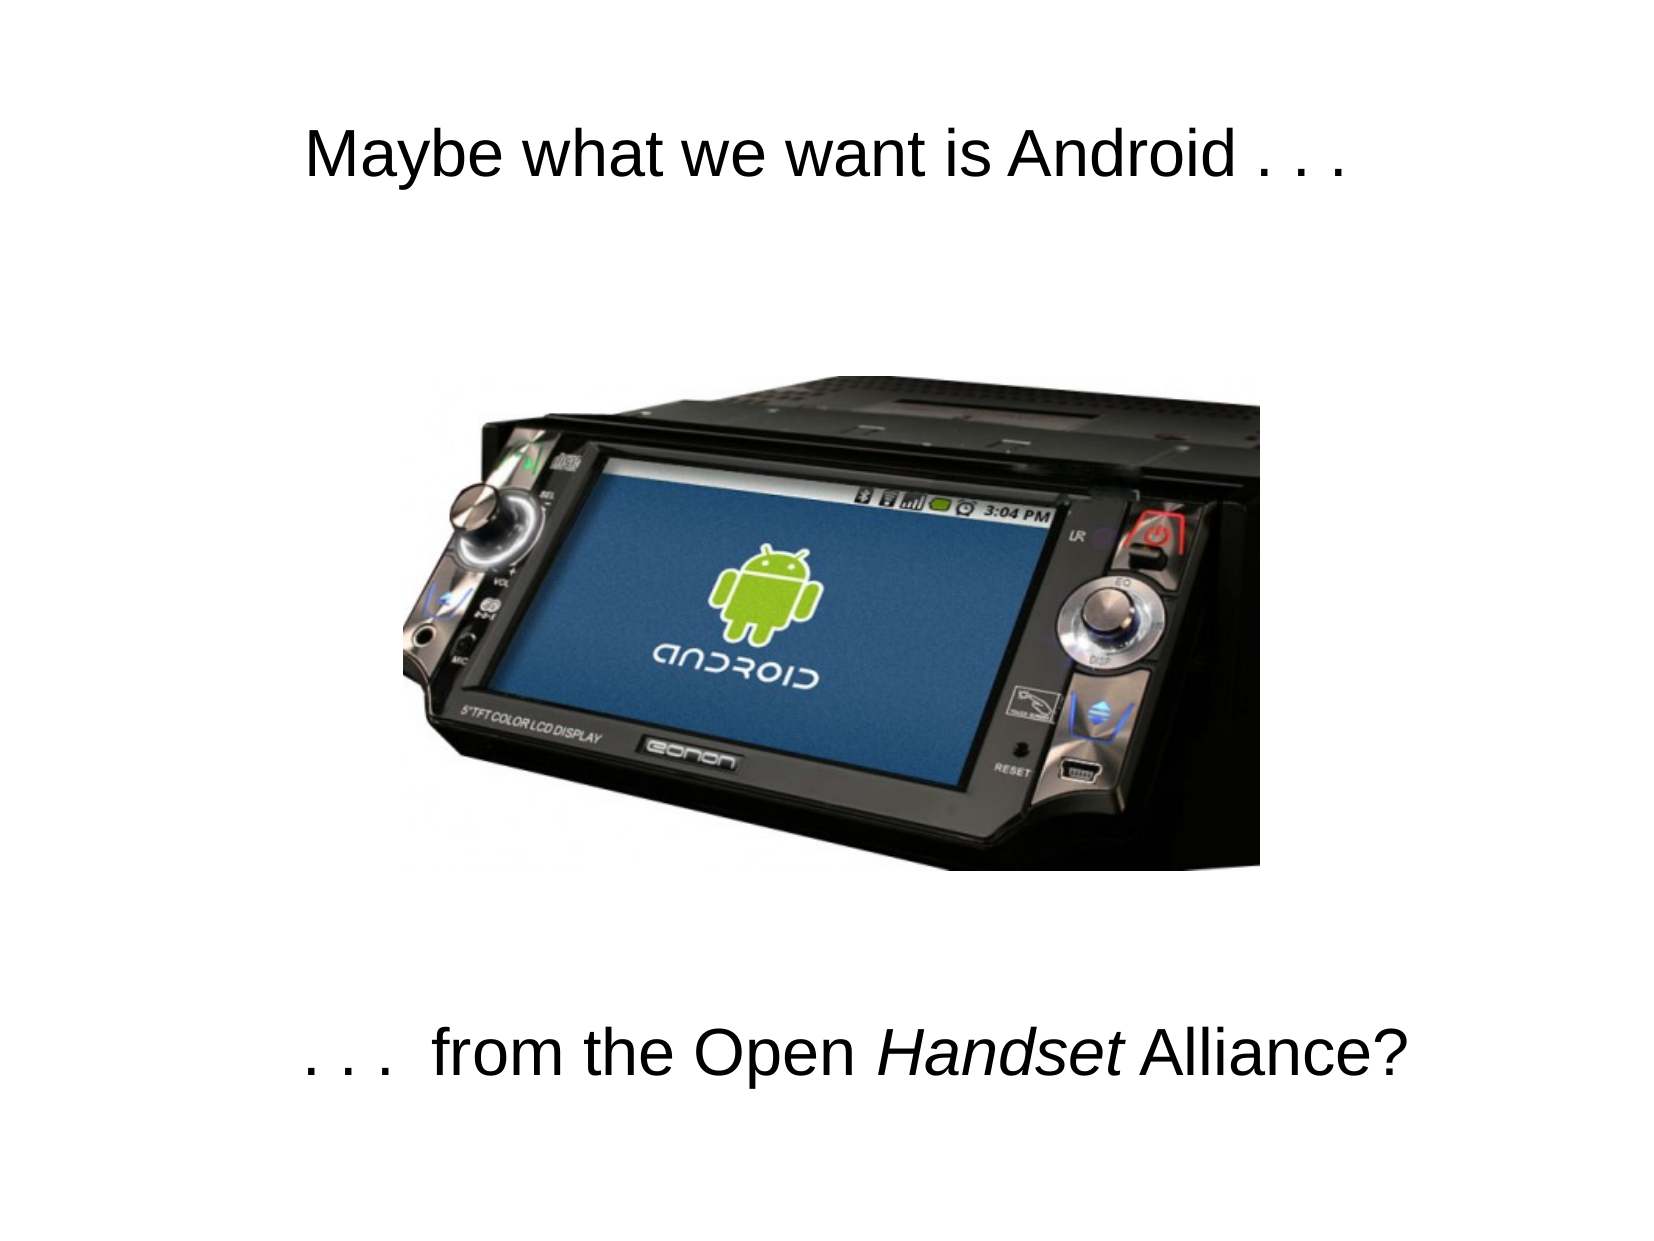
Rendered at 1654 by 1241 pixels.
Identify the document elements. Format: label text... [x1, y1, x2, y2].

text_box . . . from the Open Handset Alliance? [287, 1007, 1430, 1097]
title Maybe what we want is Android . . . [82, 49, 1571, 257]
picture [403, 376, 1260, 871]
